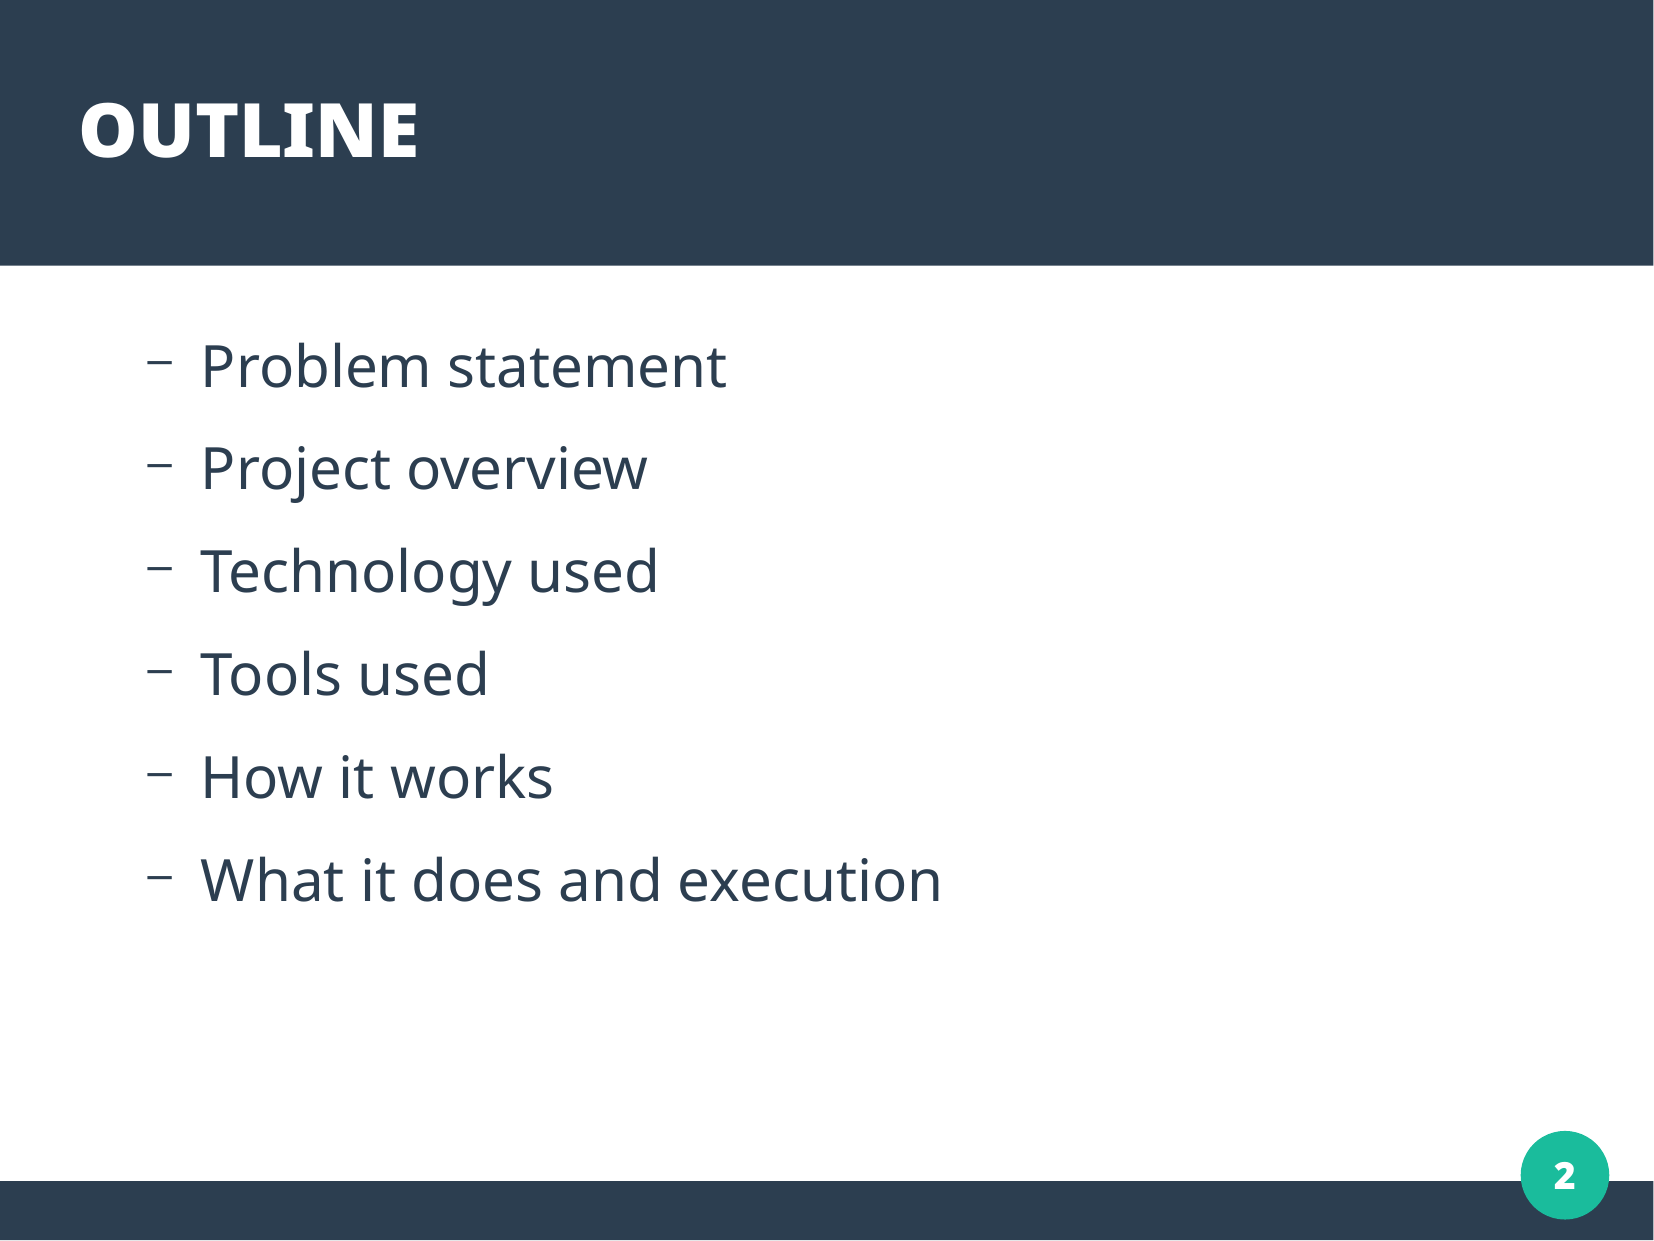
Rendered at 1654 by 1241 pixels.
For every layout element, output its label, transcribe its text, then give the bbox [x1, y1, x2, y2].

title OUTLINE [59, 49, 1595, 207]
list Problem statement Project overview Technology used Tools used How it works What it does and execution [59, 324, 1595, 1152]
